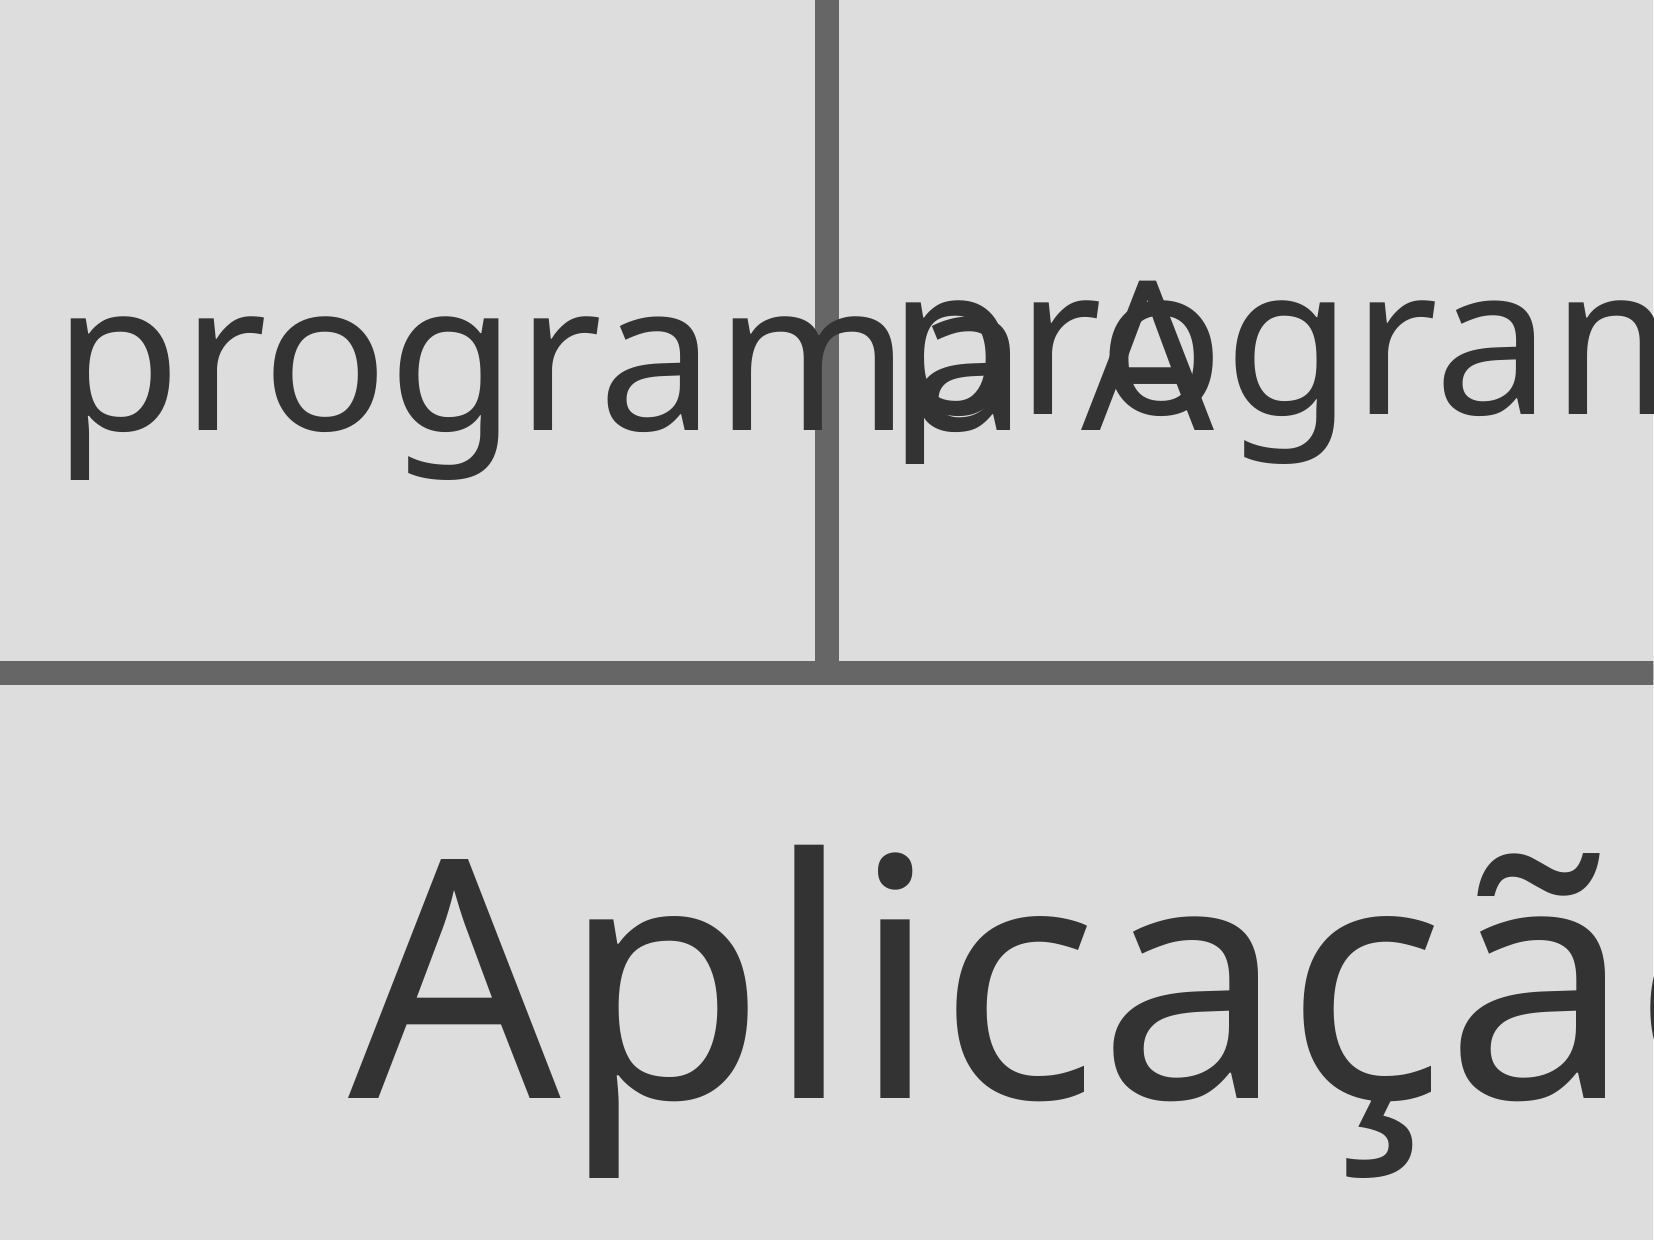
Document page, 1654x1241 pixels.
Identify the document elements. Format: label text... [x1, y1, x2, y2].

text_box programa B [874, 185, 1623, 442]
text_box programa A [38, 200, 800, 520]
text_box Aplicação [333, 735, 1321, 1185]
